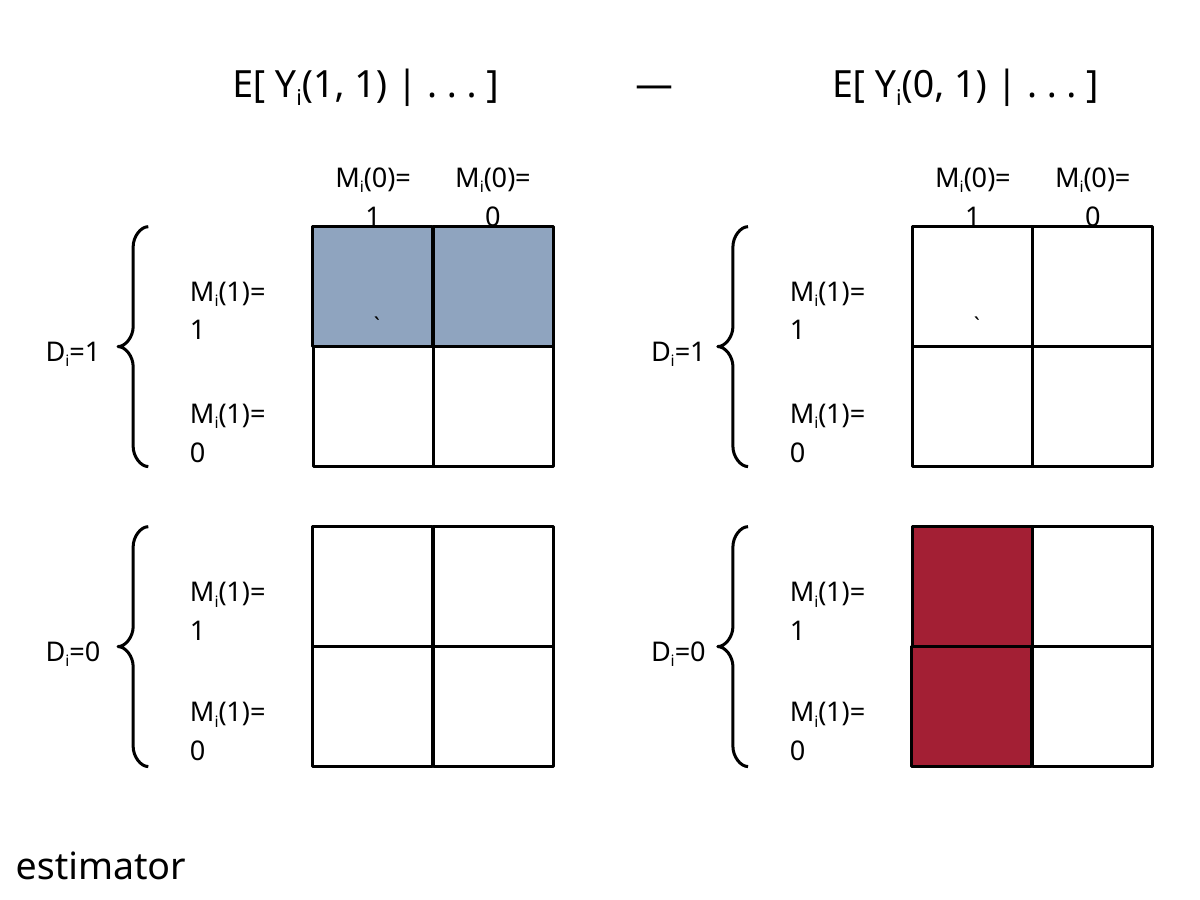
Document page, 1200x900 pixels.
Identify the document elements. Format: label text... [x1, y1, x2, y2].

text_box Mi(1)=0 [175, 387, 296, 549]
text_box estimator [0, 832, 586, 891]
text_box Di=1 [125, 338, 133, 355]
text_box — [615, 50, 693, 113]
text_box Mi(0)=0 [433, 151, 553, 313]
text_box Mi(1)=0 [775, 387, 895, 549]
text_box Di=1 [13, 325, 131, 438]
text_box Di=1 [725, 325, 739, 438]
text_box Mi(1)=1 [175, 265, 296, 387]
text_box Mi(1)=1 [775, 565, 895, 685]
text_box [911, 526, 1153, 767]
text_box Mi(0)=0 [1032, 151, 1153, 313]
text_box Di=0 [13, 625, 131, 738]
text_box Di=0 [618, 625, 731, 738]
text_box [1034, 346, 1153, 467]
text_box Mi(0)=1 [912, 168, 1032, 313]
text_box Mi(1)=1 [175, 565, 296, 685]
text_box Mi(0)=1 [313, 168, 433, 313]
text_box [312, 226, 554, 467]
text_box E[ Yi(0, 1) | . . . ] [792, 50, 1138, 168]
text_box E[ Yi(1, 1) | . . . ] [193, 50, 539, 168]
text_box Mi(1)=1 [775, 265, 895, 387]
text_box Mi(1)=0 [175, 685, 296, 832]
text_box Mi(1)=0 [775, 685, 895, 848]
text_box [433, 526, 554, 767]
text_box Di=0 [125, 638, 133, 655]
text_box Di=1 [618, 325, 731, 438]
text_box Di=0 [725, 625, 739, 738]
